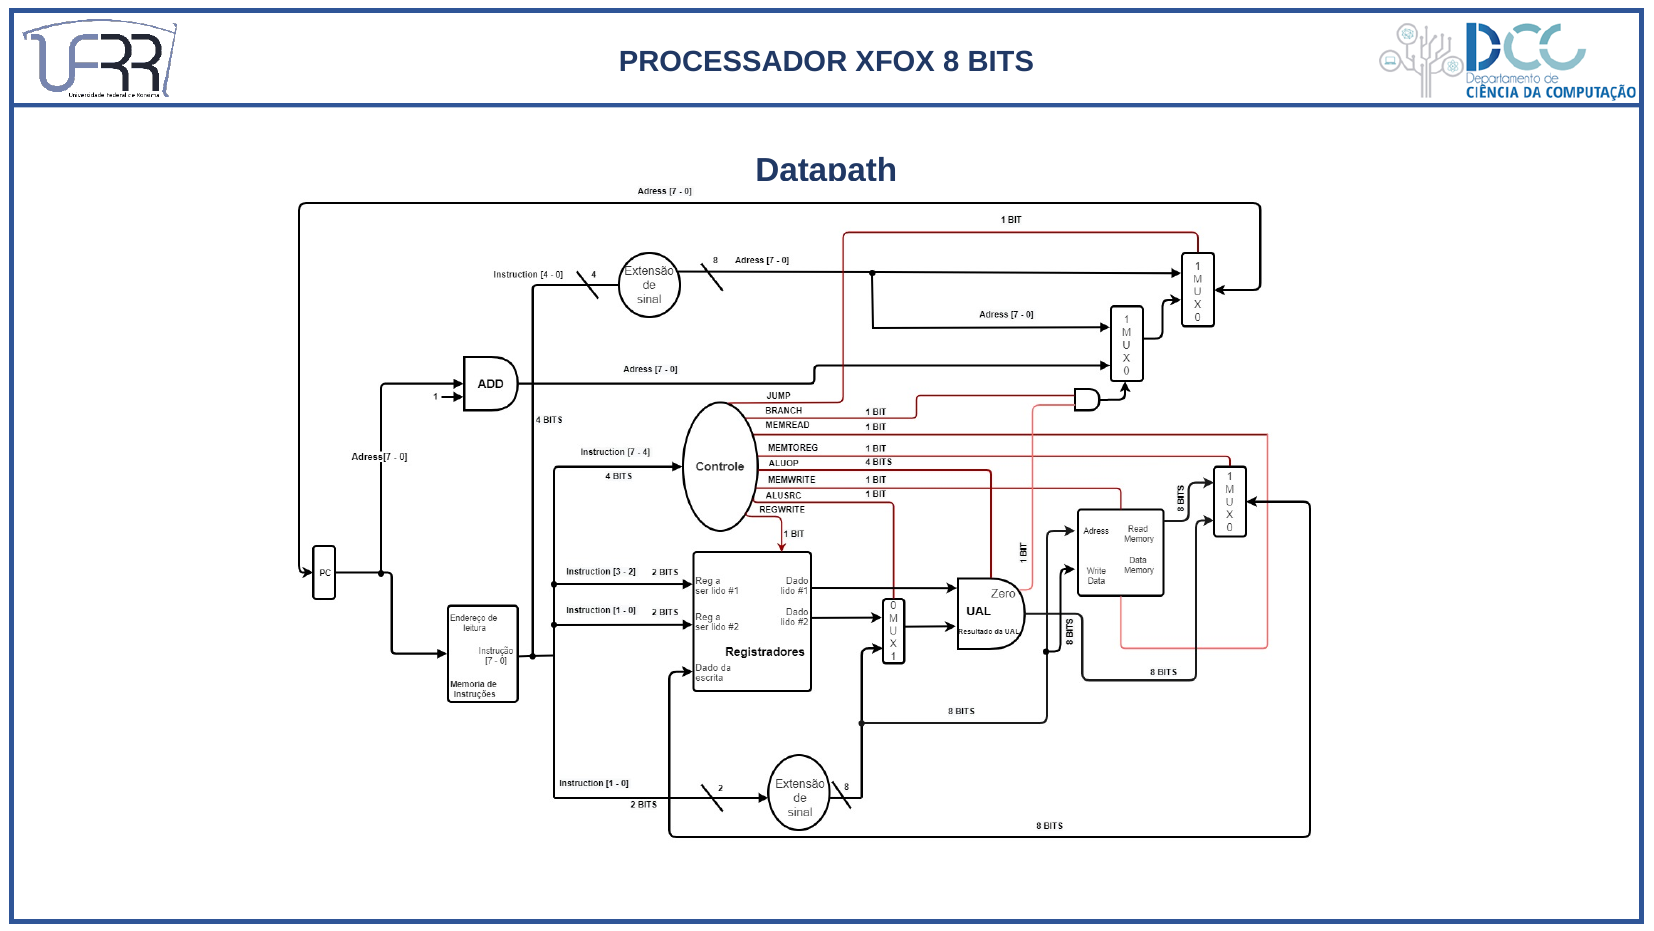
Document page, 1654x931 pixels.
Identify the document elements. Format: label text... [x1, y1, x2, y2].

text_box Datapath [82, 145, 1571, 191]
picture [22, 19, 177, 97]
text_box PROCESSADOR XFOX 8 BITS [82, 37, 1571, 83]
picture [292, 181, 1318, 845]
picture [1379, 16, 1636, 101]
